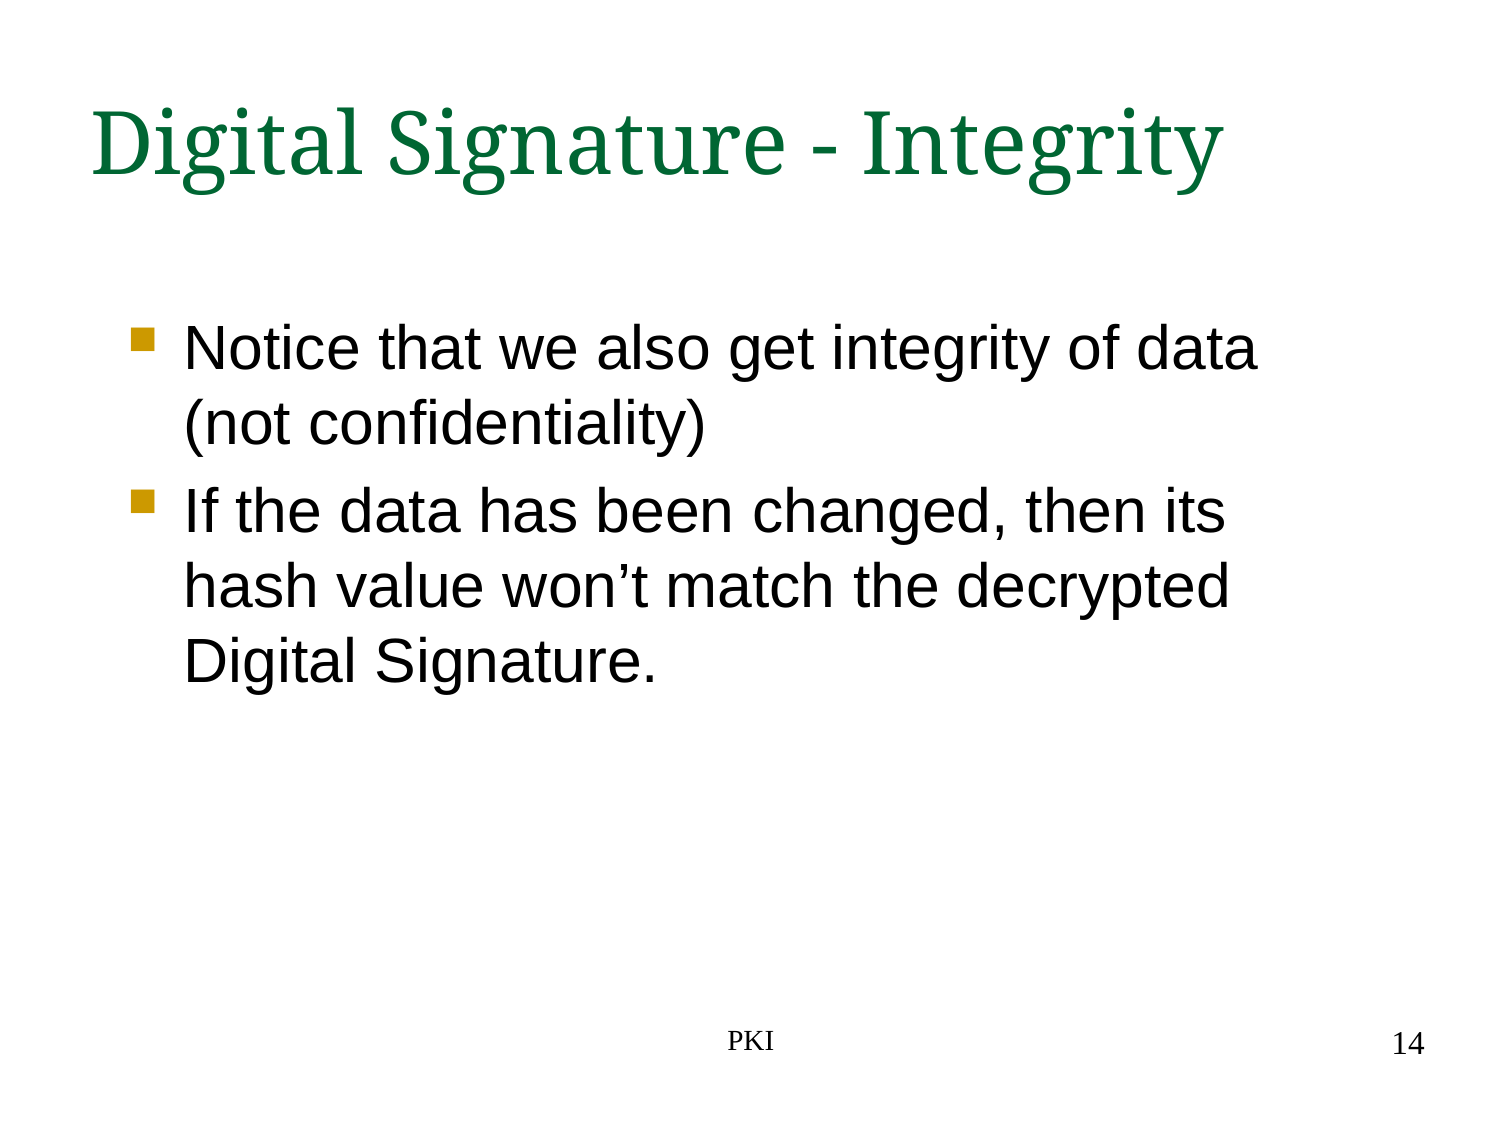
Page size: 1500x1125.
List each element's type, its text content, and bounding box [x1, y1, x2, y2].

title Digital Signature - Integrity [75, 45, 1425, 233]
list Notice that we also get integrity of data (not confidentiality) If the data has been changed, then its hash value won’t match the decrypted Digital Signature. [112, 299, 1388, 975]
